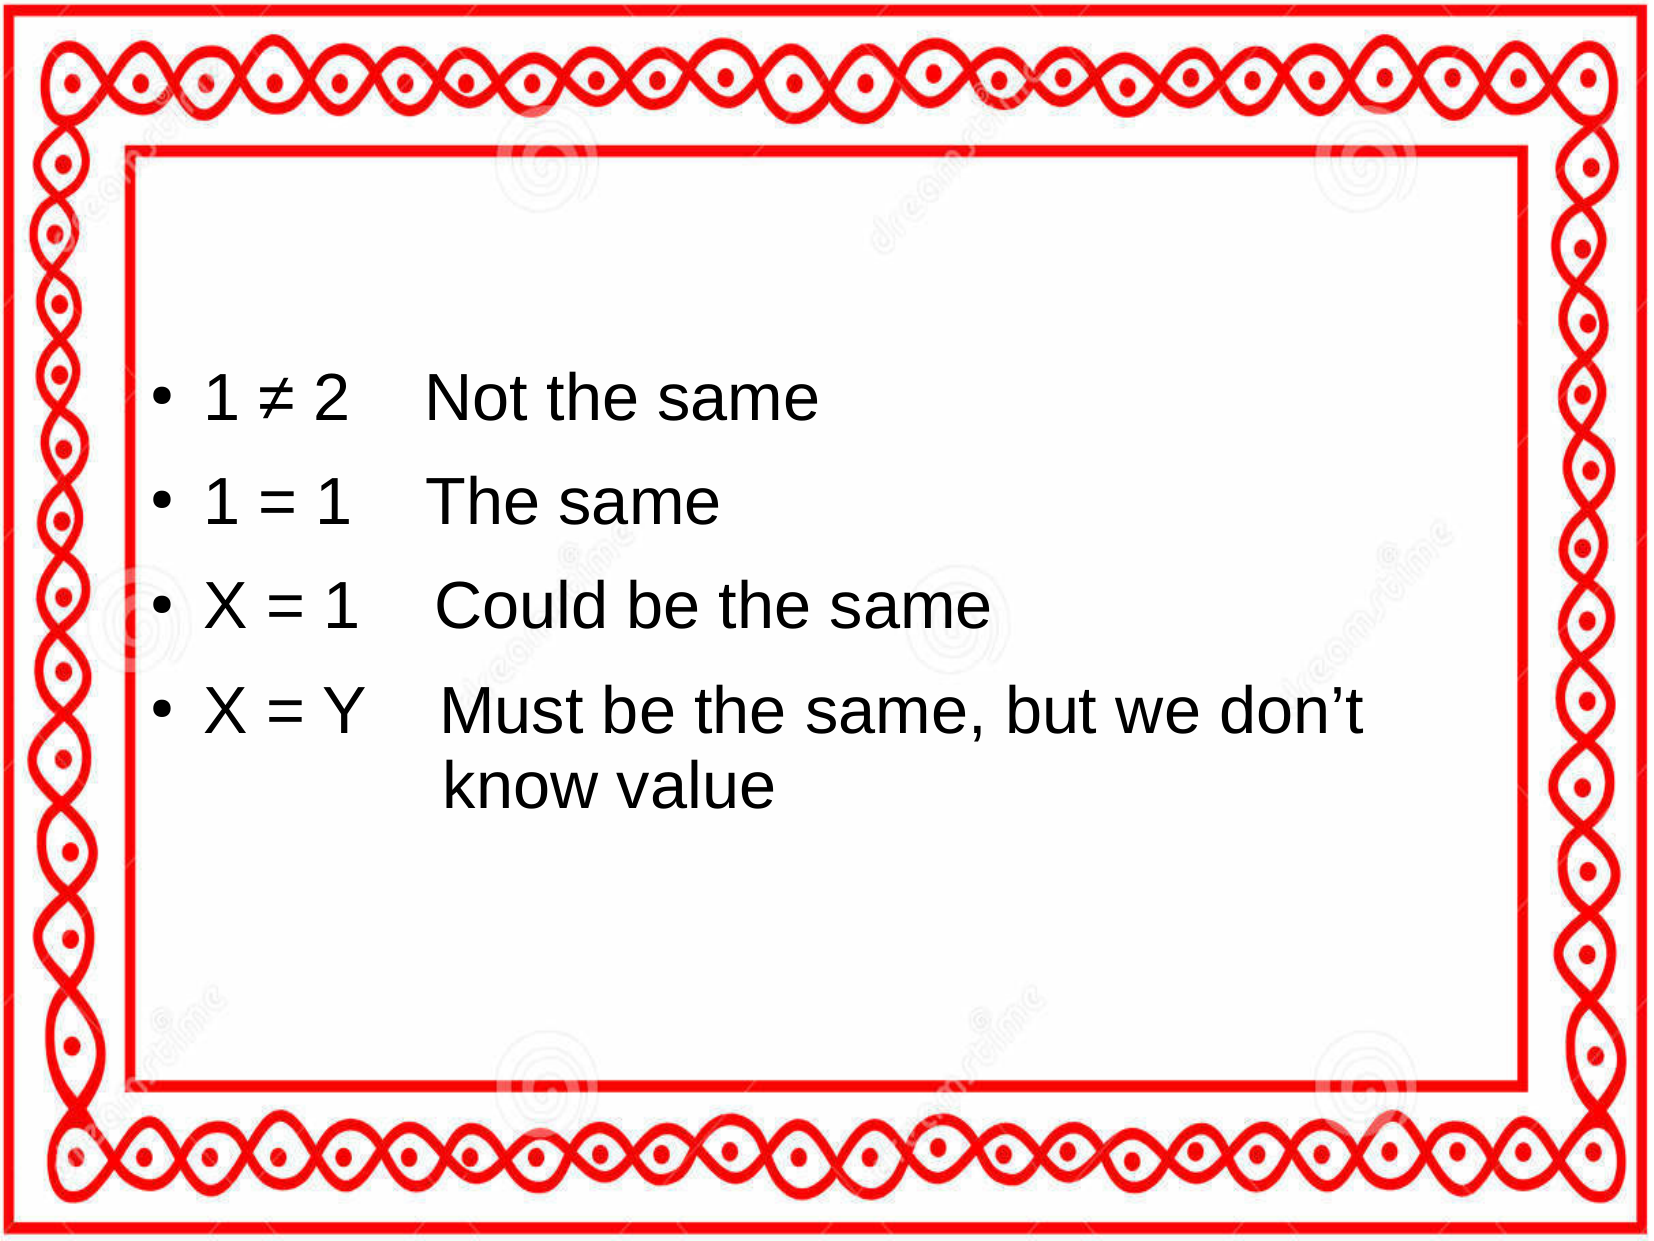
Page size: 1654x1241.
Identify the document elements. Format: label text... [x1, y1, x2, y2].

picture [0, 0, 1654, 1241]
list 1 ≠ 2 Not the same 1 = 1 The same X = 1 Could be the same X = Y Must be the same, but we don’t know value [132, 360, 1516, 1080]
